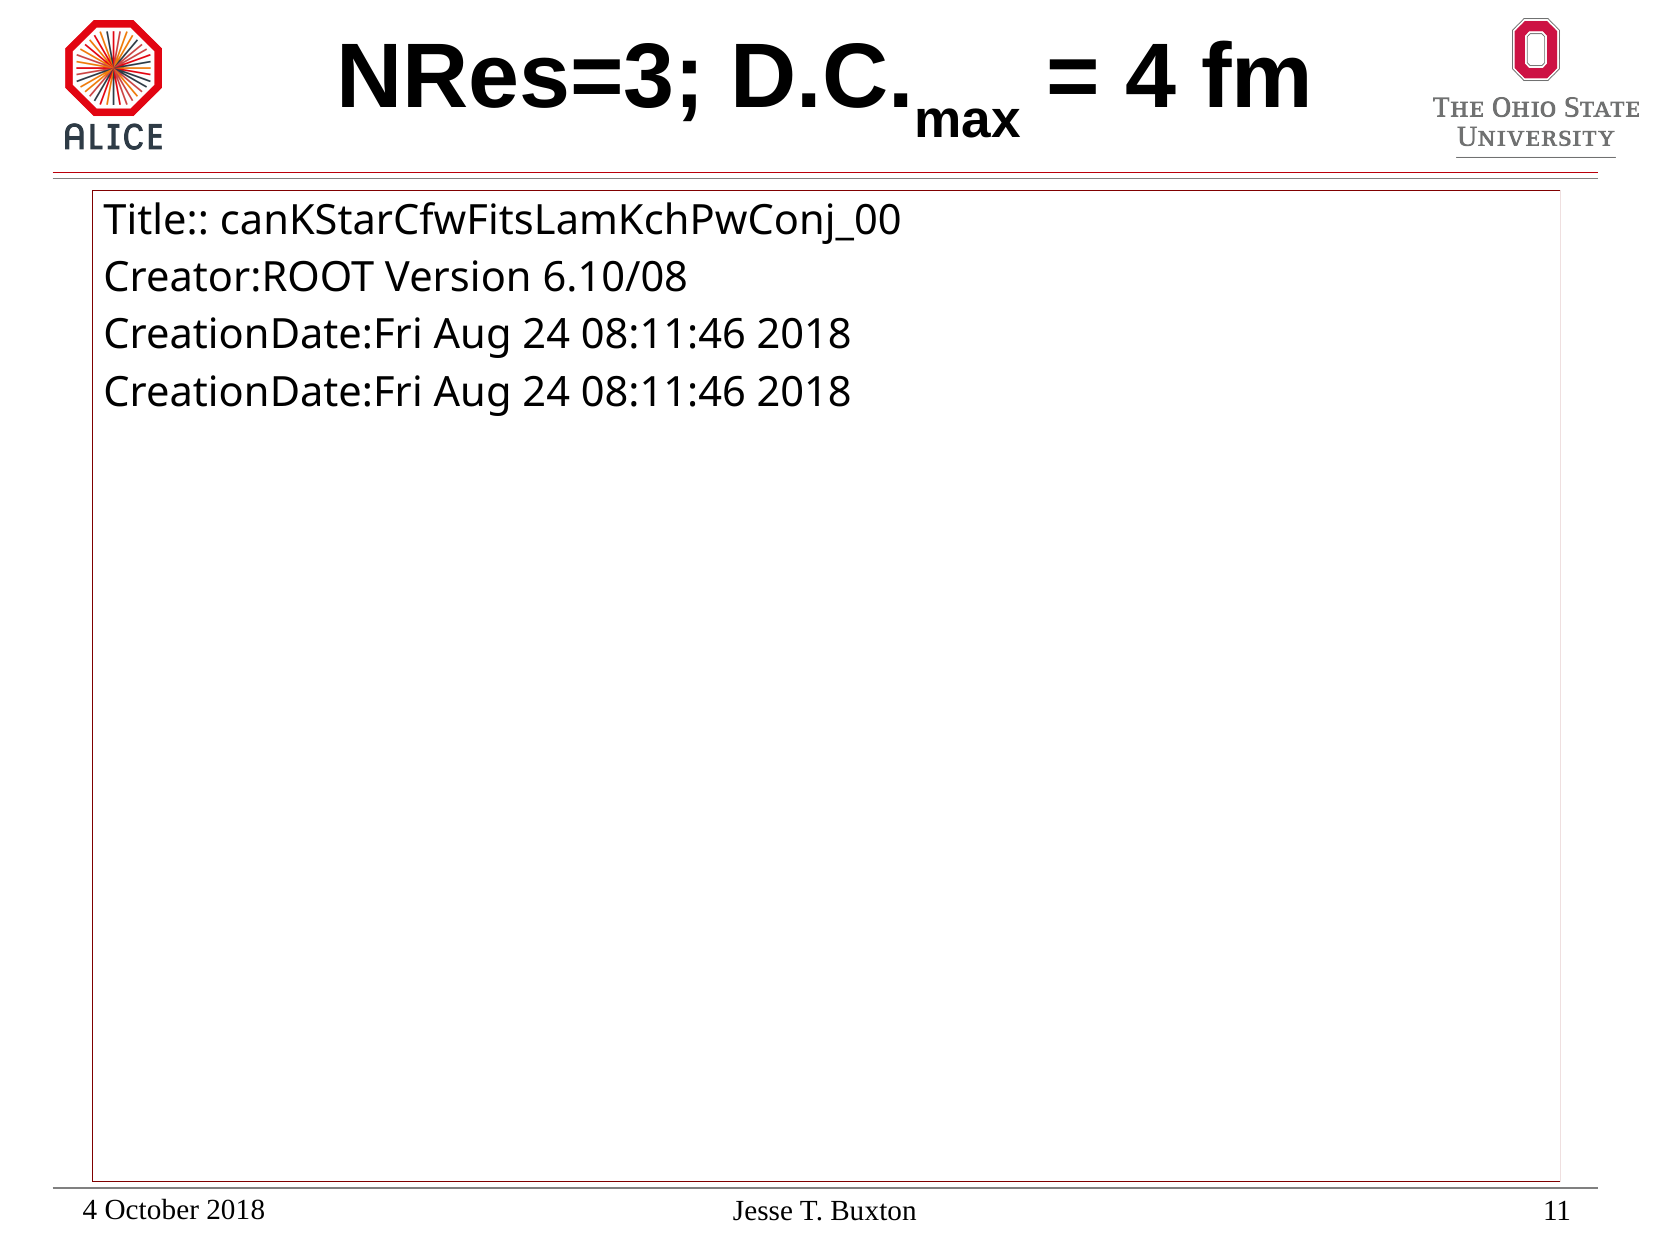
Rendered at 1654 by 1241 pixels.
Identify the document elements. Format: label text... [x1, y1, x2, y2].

title NRes=3; D.C.max = 4 fm [137, 1, 1513, 172]
picture [65, 20, 137, 150]
picture [90, 187, 1561, 1182]
picture [1513, 5, 1642, 171]
